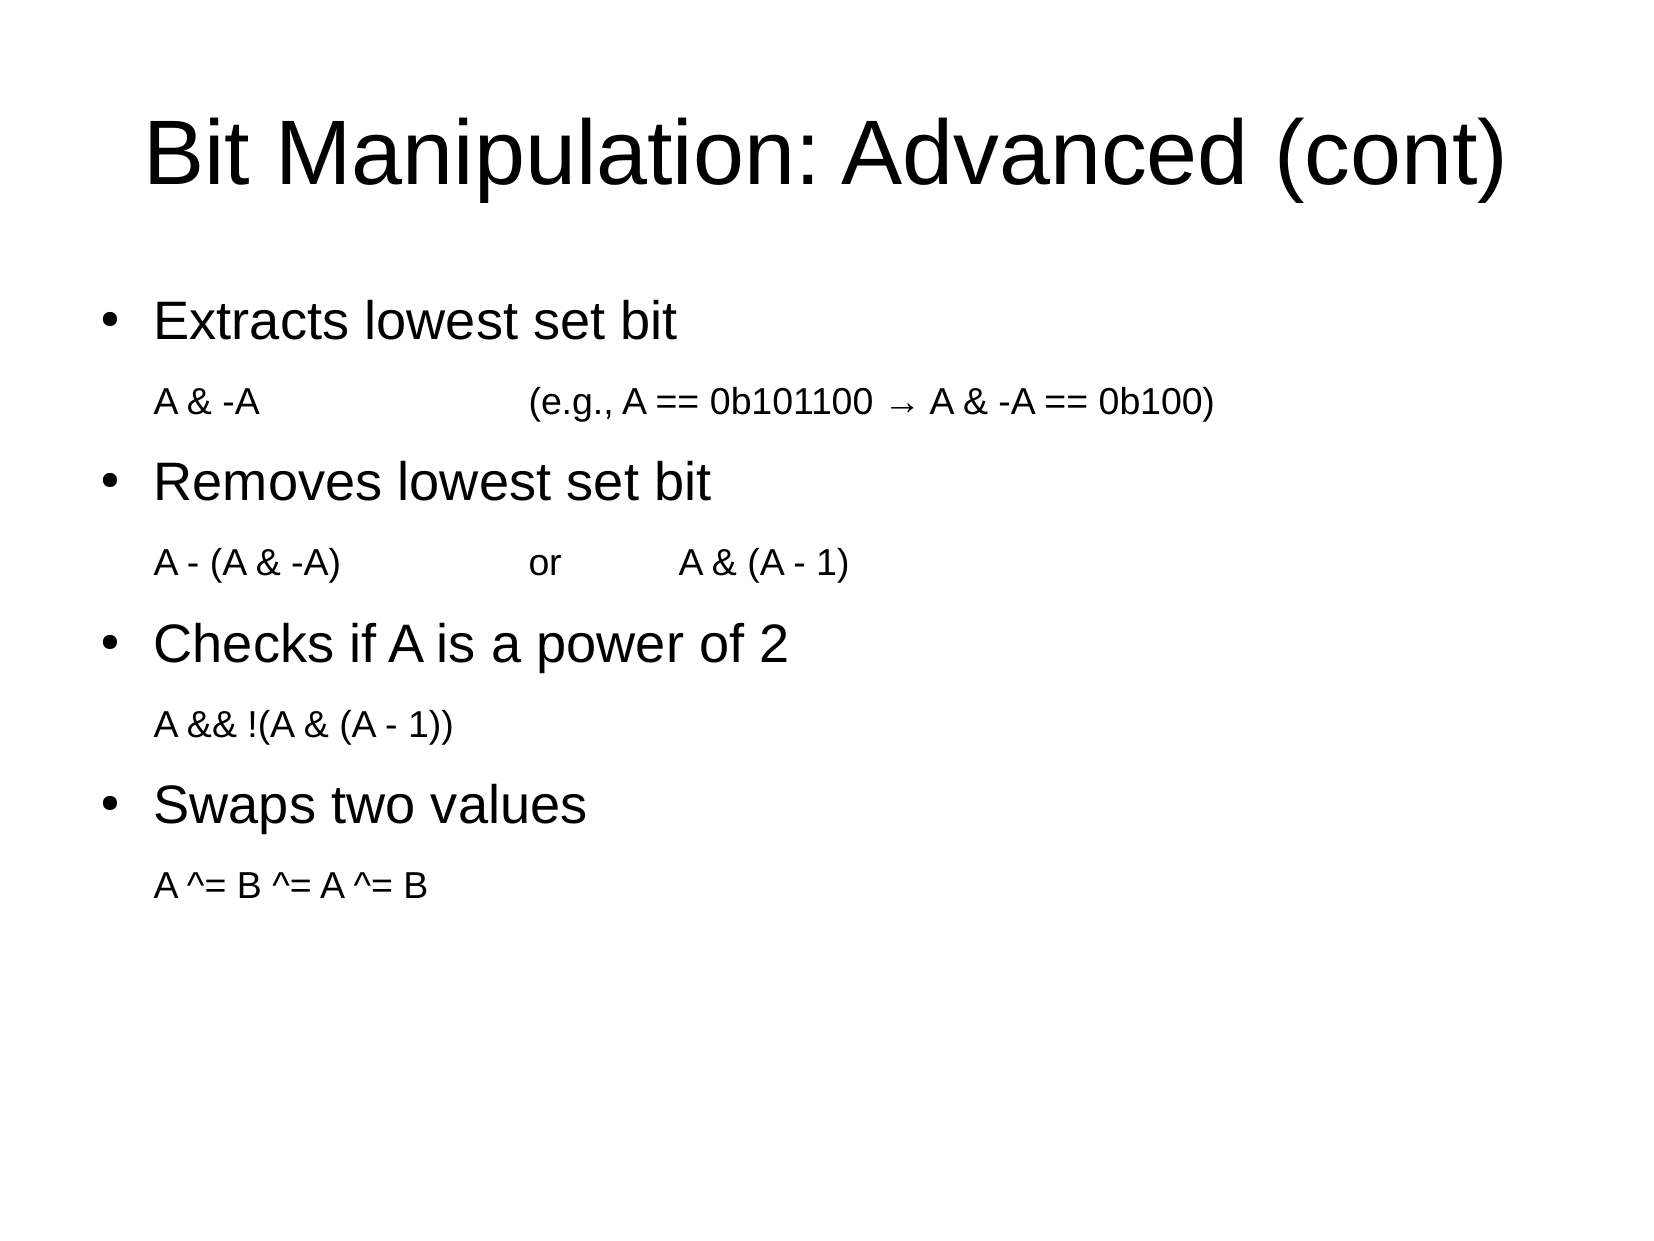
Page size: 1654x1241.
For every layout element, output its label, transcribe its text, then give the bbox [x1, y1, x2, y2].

title Bit Manipulation: Advanced (cont) [82, 49, 1571, 257]
list Extracts lowest set bit A & -A (e.g., A == 0b101100 → A & -A == 0b100) Removes lowest set bit A - (A & -A) or A & (A - 1) Checks if A is a power of 2 A && !(A & (A - 1)) Swaps two values A ^= B ^= A ^= B [82, 290, 1571, 1010]
